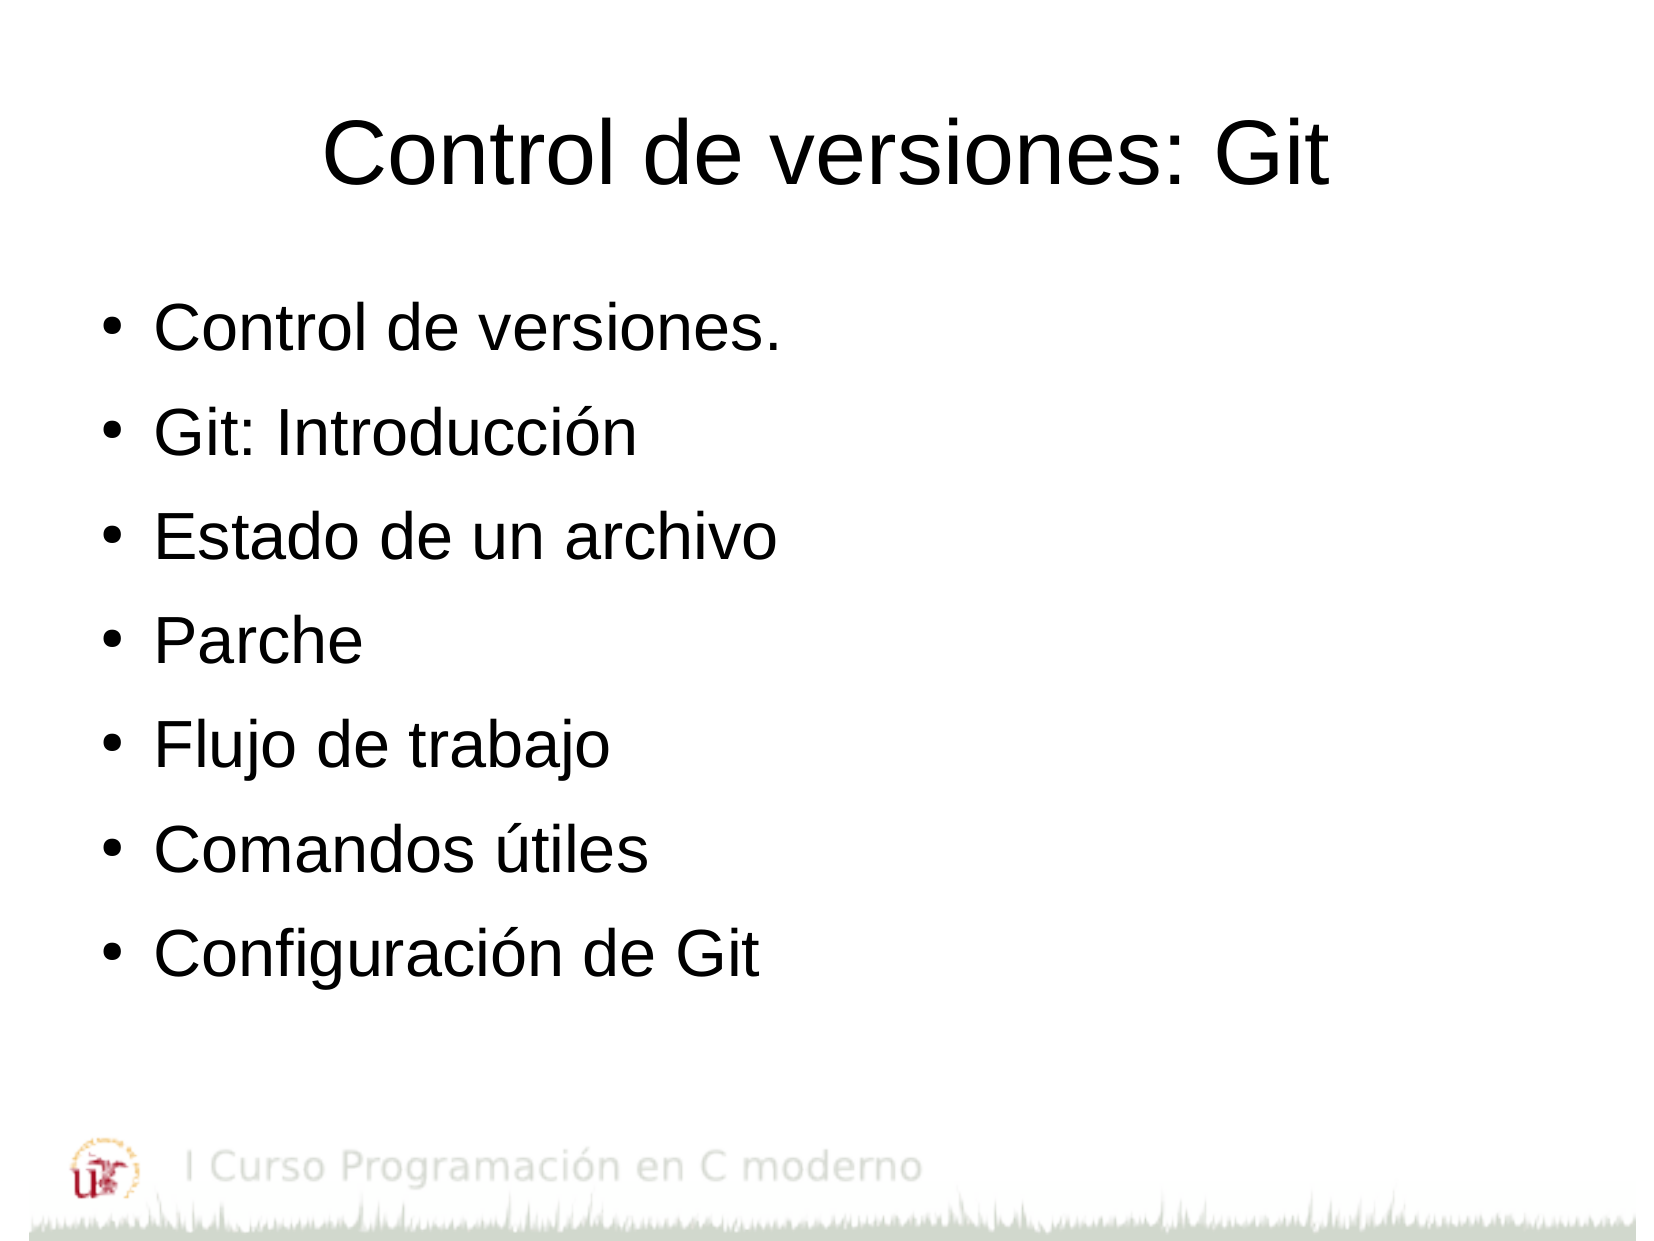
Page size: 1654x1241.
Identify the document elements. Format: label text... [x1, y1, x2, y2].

list Control de versiones. Git: Introducción Estado de un archivo Parche Flujo de trabajo Comandos útiles Configuración de Git [82, 290, 1538, 1010]
picture [29, 1133, 1636, 1241]
title Control de versiones: Git [82, 49, 1571, 257]
